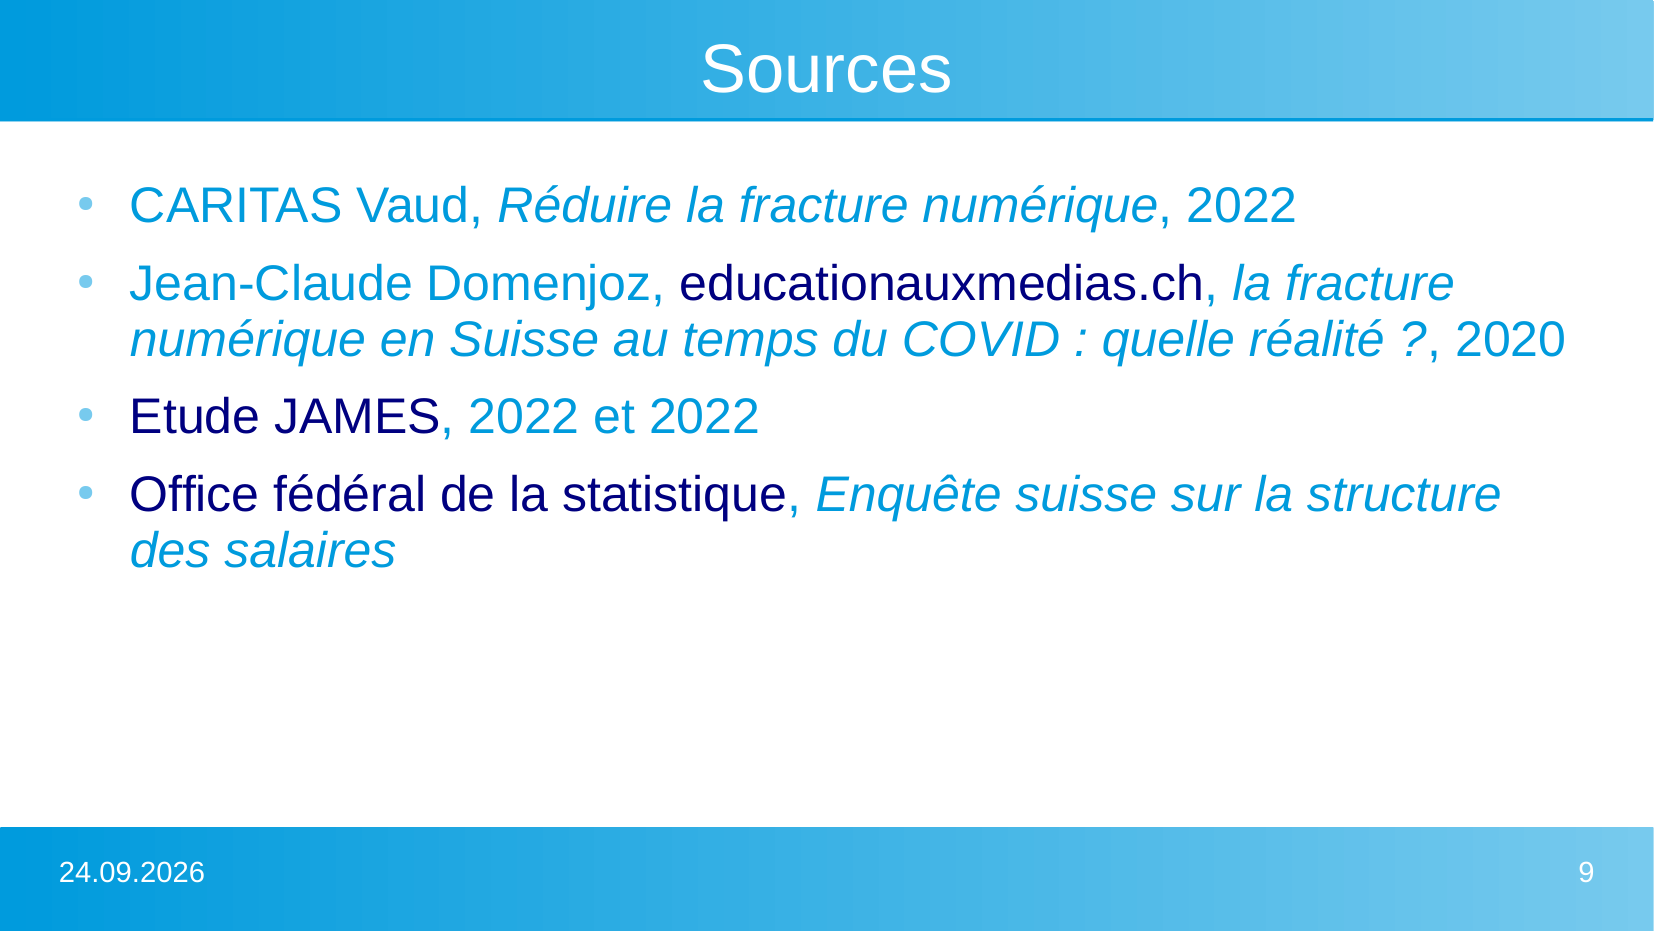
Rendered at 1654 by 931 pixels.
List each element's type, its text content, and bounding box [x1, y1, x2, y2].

list CARITAS Vaud, Réduire la fracture numérique, 2022 Jean-Claude Domenjoz, educationauxmedias.ch, la fracture numérique en Suisse au temps du COVID : quelle réalité ?, 2020 Etude JAMES, 2022 et 2022 Office fédéral de la statistique, Enquête suisse sur la structure des salaires [59, 177, 1595, 768]
title Sources [59, 29, 1595, 108]
